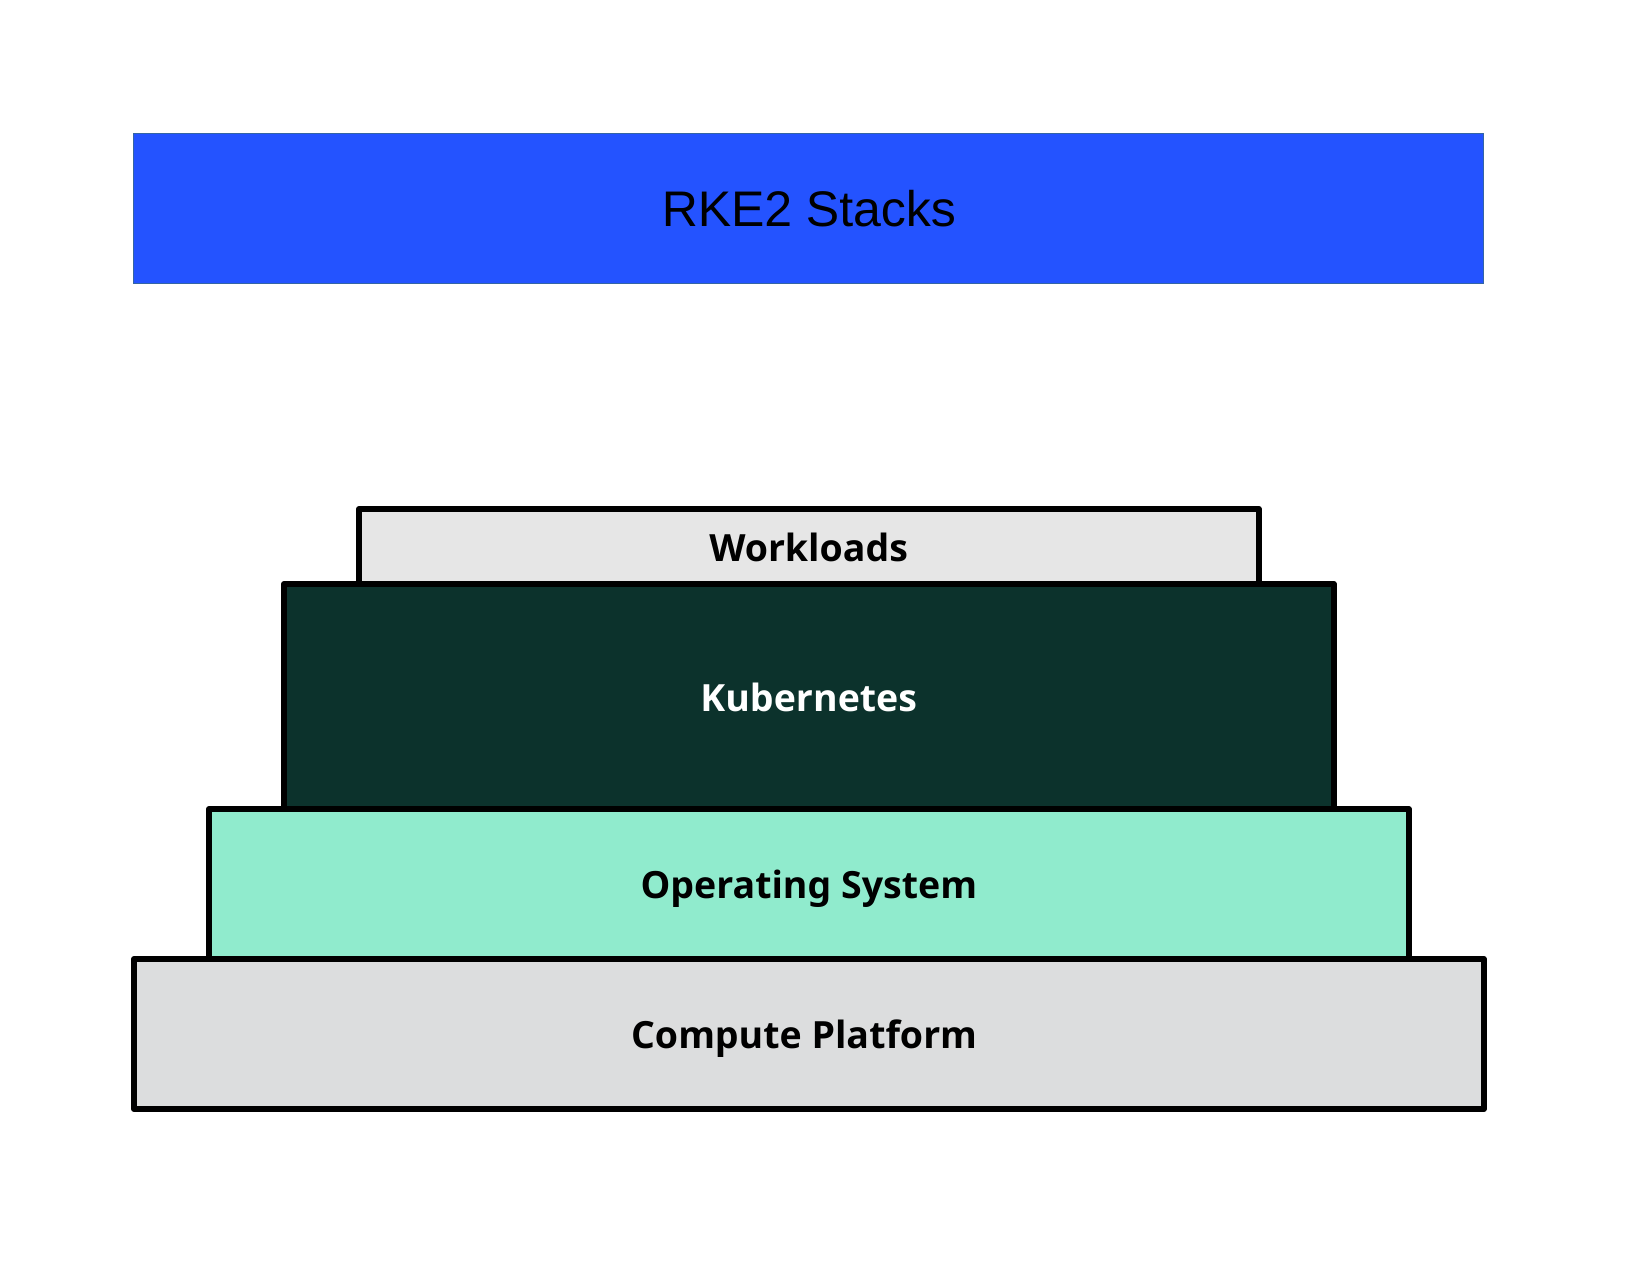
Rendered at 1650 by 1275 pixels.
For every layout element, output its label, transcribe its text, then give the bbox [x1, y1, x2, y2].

text_box Kubernetes [283, 583, 1334, 809]
text_box RKE2 Stacks [133, 133, 1484, 284]
text_box Workloads [358, 508, 1259, 584]
text_box Operating System [208, 809, 1409, 960]
text_box Compute Platform [133, 958, 1484, 1109]
